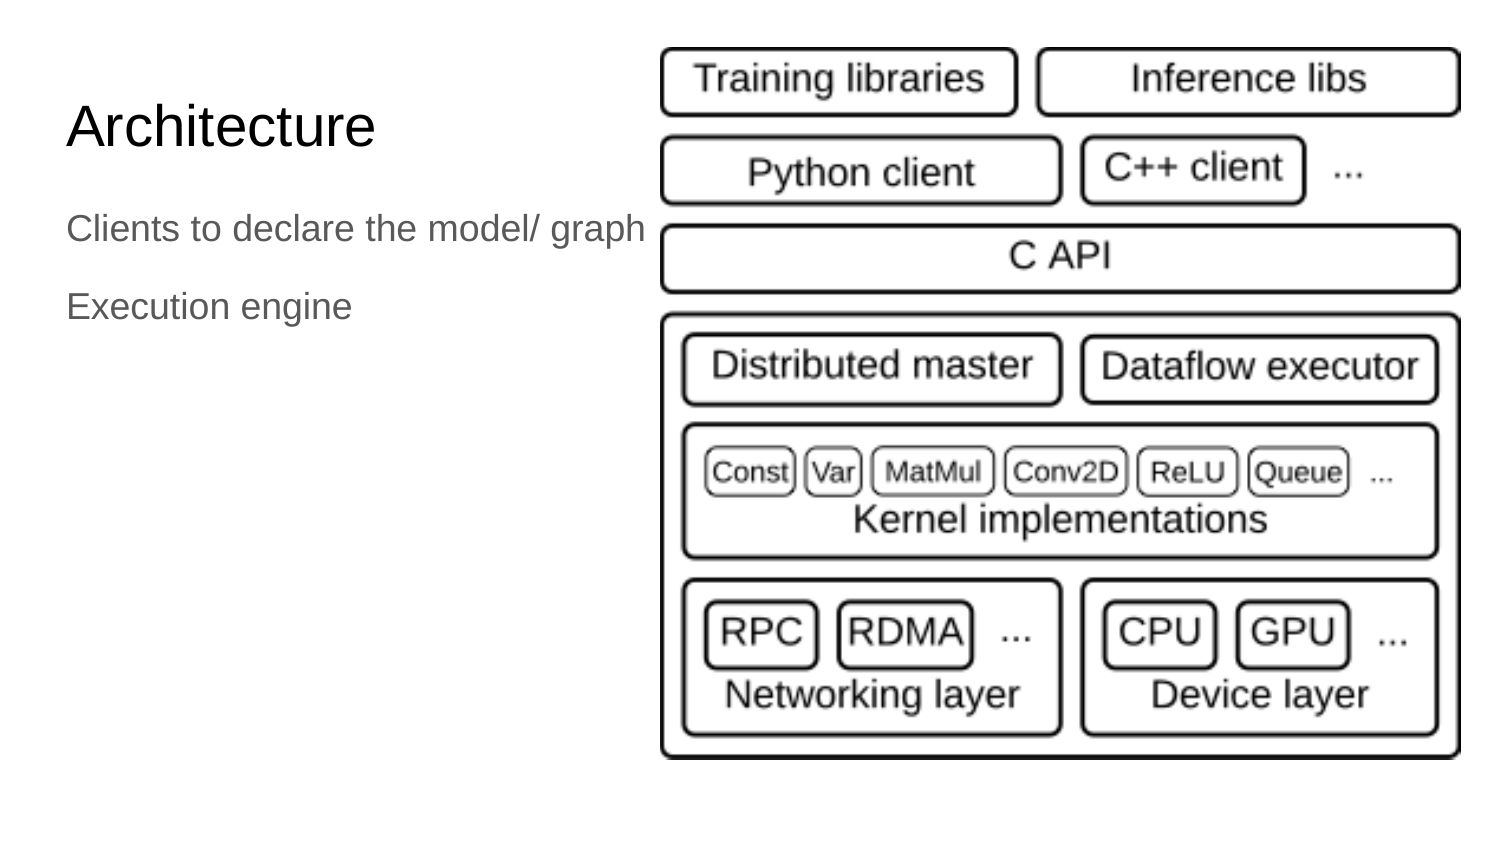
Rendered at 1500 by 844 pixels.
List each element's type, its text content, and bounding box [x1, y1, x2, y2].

list Clients to declare the model/ graph Execution engine [51, 189, 660, 750]
title Architecture [51, 72, 660, 167]
picture [660, 47, 1461, 761]
